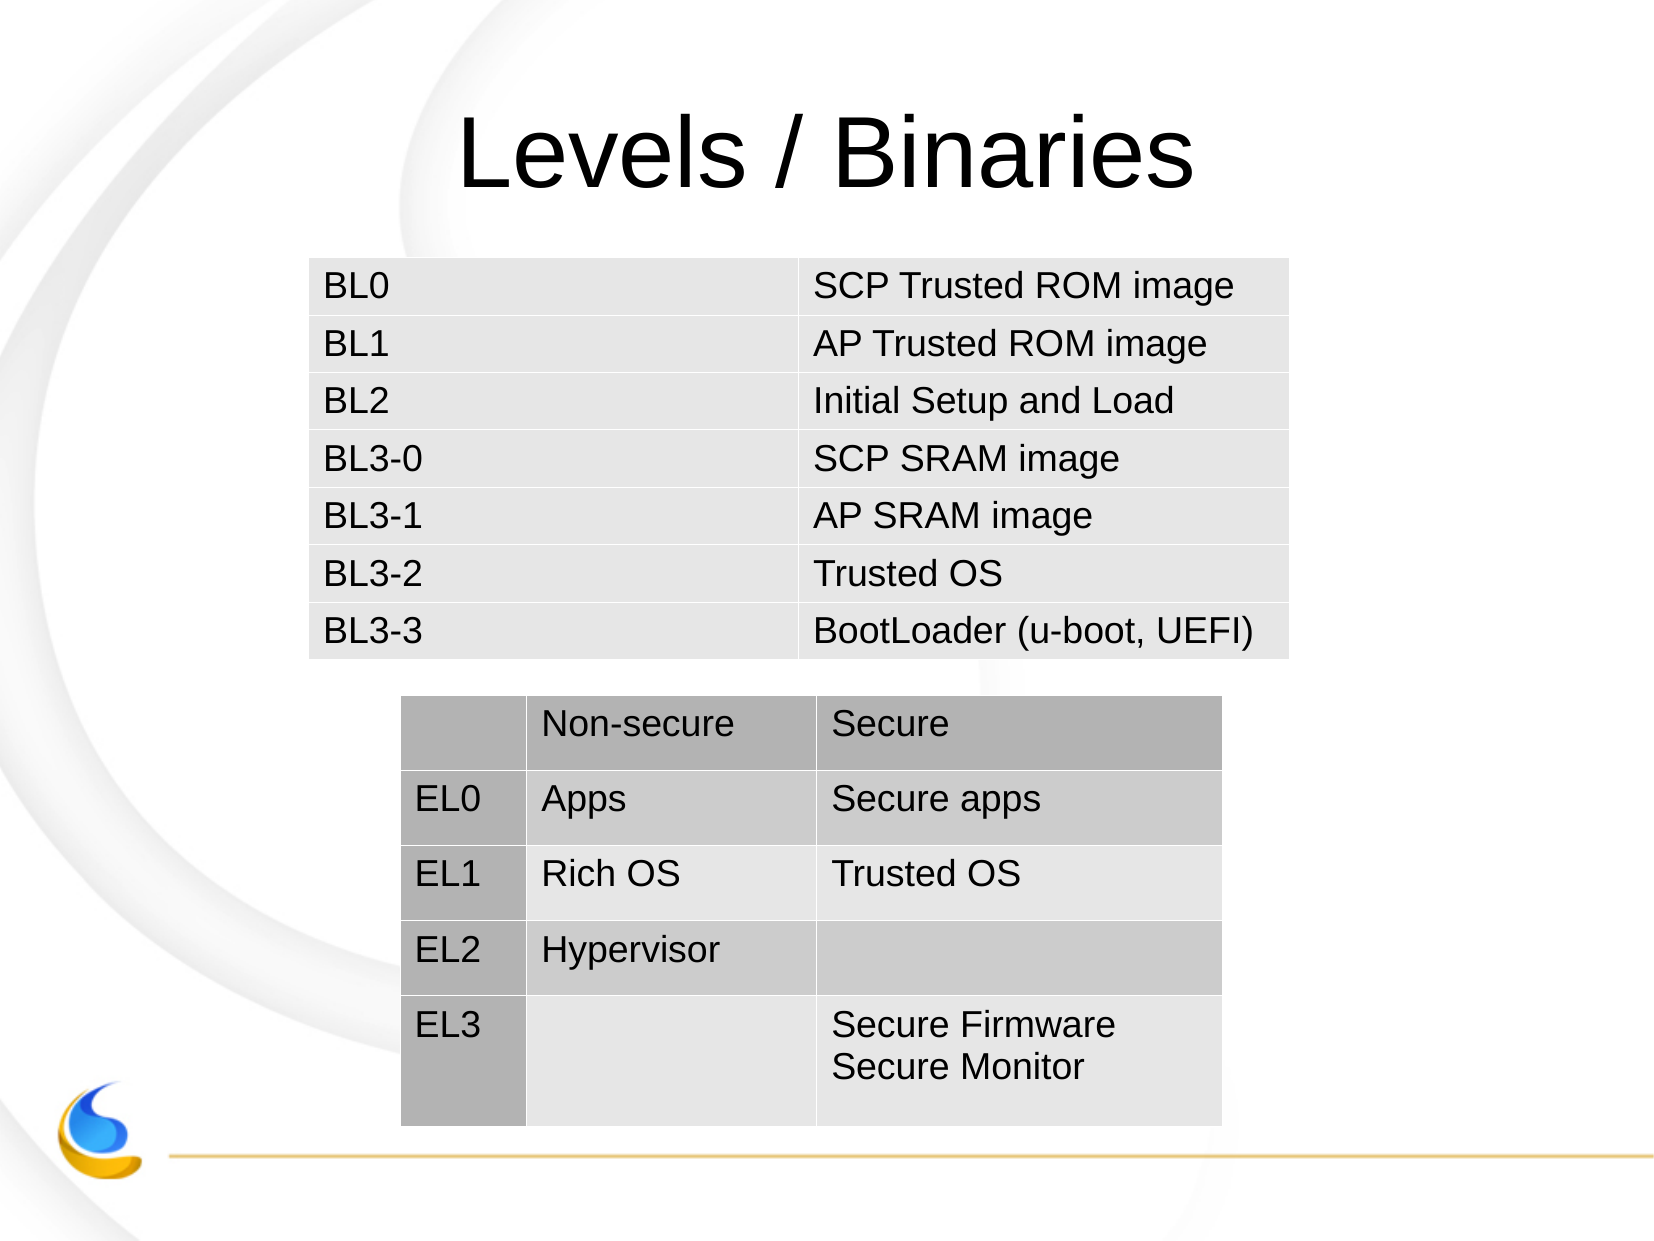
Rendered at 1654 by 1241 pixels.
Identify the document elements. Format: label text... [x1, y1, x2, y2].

table_cell BL3-3 [309, 603, 798, 659]
table_cell Secure apps [817, 771, 1222, 845]
table_cell BL2 [309, 373, 798, 429]
table_cell EL3 [401, 996, 526, 1126]
title Levels / Binaries [82, 49, 1571, 257]
table_cell AP SRAM image [799, 488, 1289, 544]
table_cell EL2 [401, 921, 526, 995]
picture [0, 0, 1654, 1241]
table_cell BL3-1 [309, 488, 798, 544]
table_cell BL1 [309, 316, 798, 372]
table_cell BL3-2 [309, 545, 798, 602]
table_cell Trusted OS [799, 545, 1289, 602]
table_cell SCP SRAM image [799, 430, 1289, 487]
table_header SCP Trusted ROM image [799, 258, 1289, 315]
table_cell EL1 [401, 846, 526, 920]
table_cell [527, 996, 816, 1126]
table_cell Apps [527, 771, 816, 845]
table_cell Trusted OS [817, 846, 1222, 920]
table_cell Hypervisor [527, 921, 816, 995]
table_cell Rich OS [527, 846, 816, 920]
table_cell EL0 [401, 771, 526, 845]
table_cell Secure Firmware Secure Monitor [817, 996, 1222, 1126]
table_cell BL3-0 [309, 430, 798, 487]
table_cell [817, 921, 1222, 995]
table_header Non-secure [527, 696, 816, 770]
table_header [401, 696, 526, 770]
table_cell BootLoader (u-boot, UEFI) [799, 603, 1289, 659]
table_header Secure [817, 696, 1222, 770]
table_cell Initial Setup and Load [799, 373, 1289, 429]
table_header BL0 [309, 258, 798, 315]
table_cell AP Trusted ROM image [799, 316, 1289, 372]
